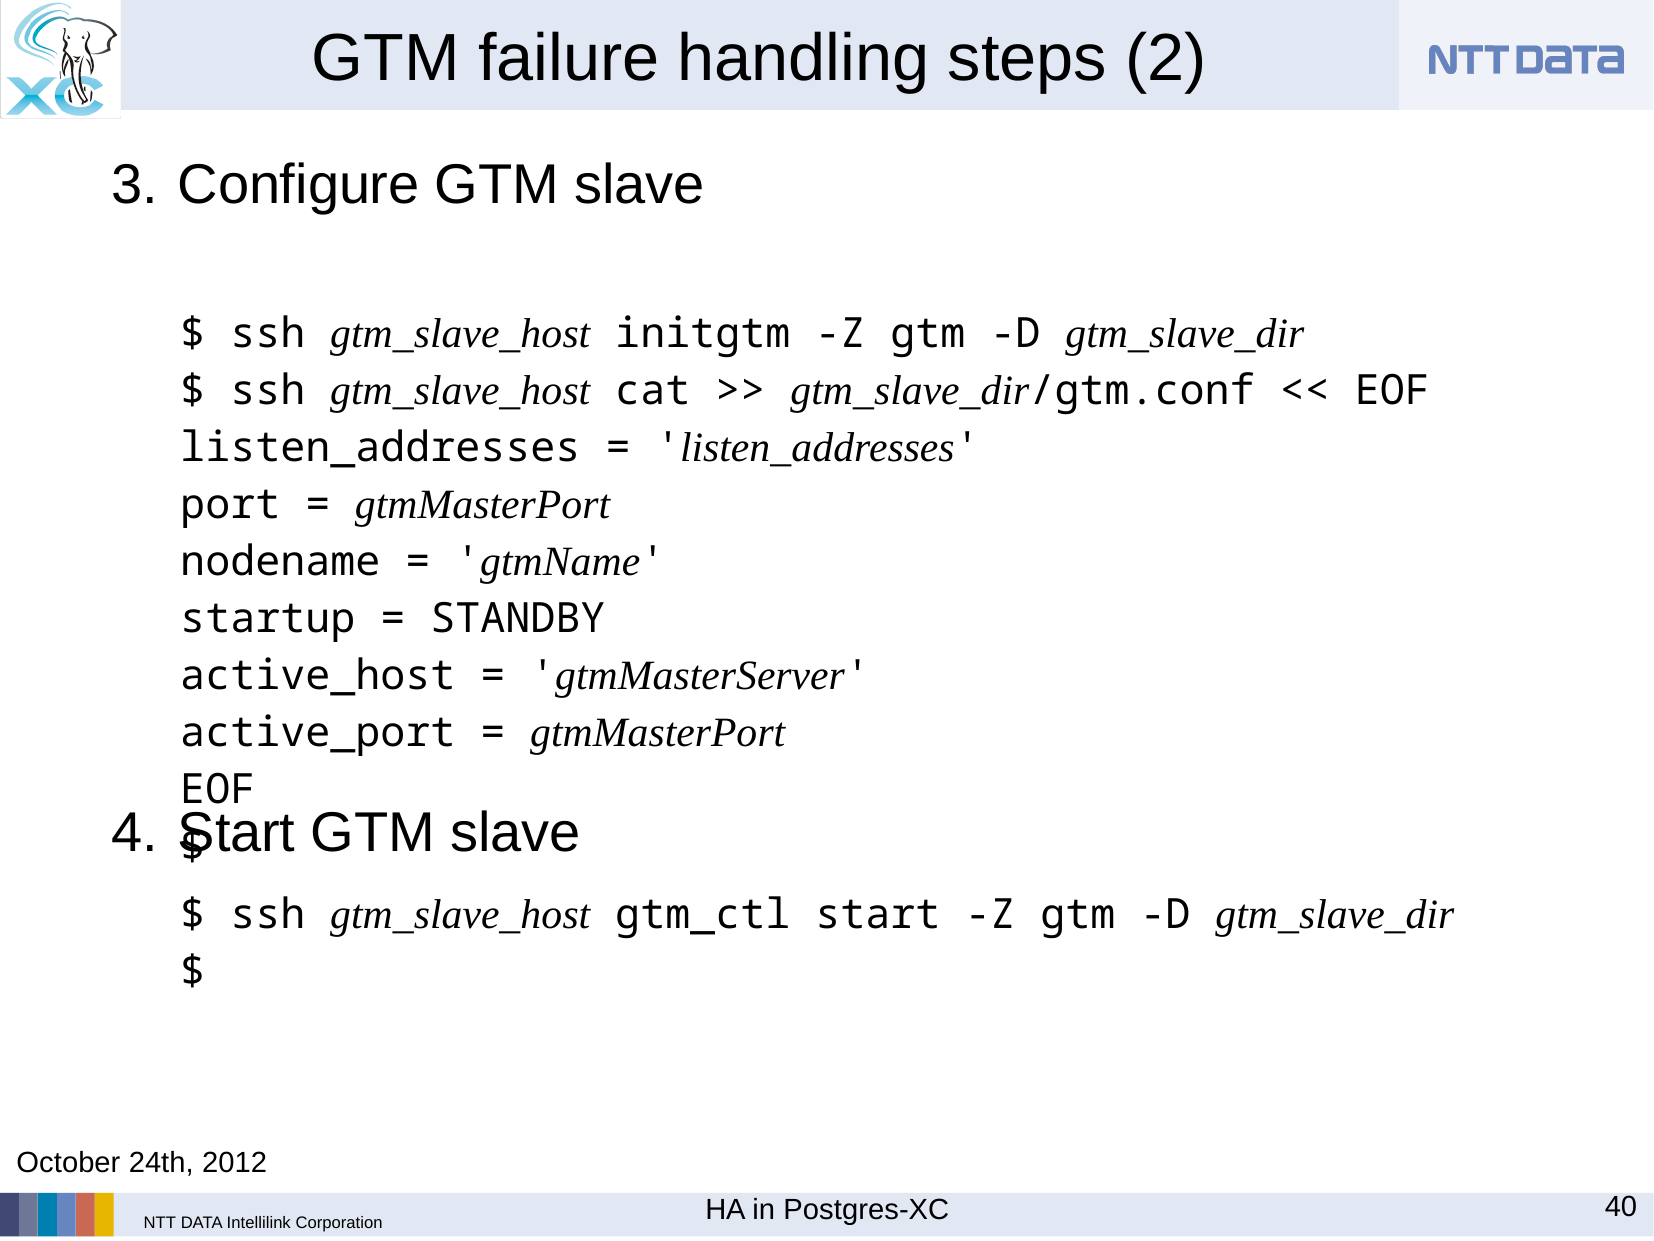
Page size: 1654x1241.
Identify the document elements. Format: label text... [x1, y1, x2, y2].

picture [1429, 45, 1624, 74]
picture [0, 0, 121, 119]
list Configure GTM slave Start GTM slave [94, 153, 1583, 873]
text_box $ ssh gtm_slave_host gtm_ctl start -Z gtm -D gtm_slave_dir $ [165, 876, 1583, 981]
text_box $ ssh gtm_slave_host initgtm -Z gtm -D gtm_slave_dir $ ssh gtm_slave_host cat >> gtm_slave_dir/gtm.conf << EOF listen_addresses = 'listen_addresses' port = gtmMasterPort nodename = 'gtmName' startup = STANDBY active_host = 'gtmMasterServer' active_port = gtmMasterPort EOF $ [165, 295, 1583, 769]
title GTM failure handling steps (2) [120, 3, 1399, 110]
